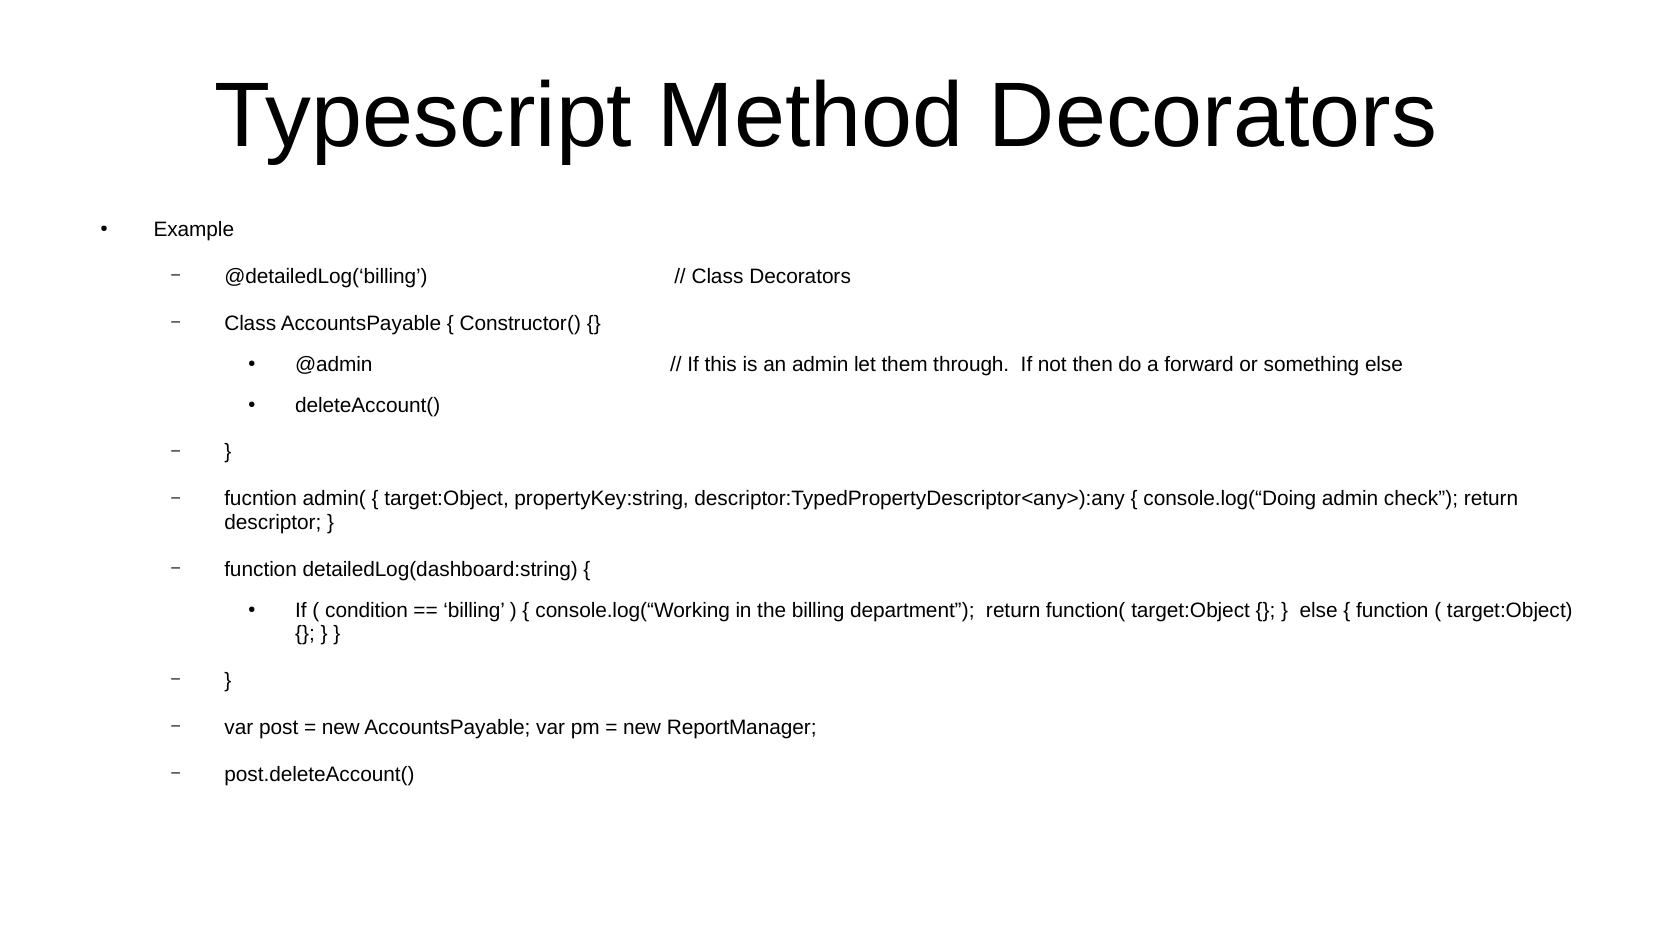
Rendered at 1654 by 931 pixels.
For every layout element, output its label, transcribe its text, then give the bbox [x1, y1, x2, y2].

title Typescript Method Decorators [82, 37, 1571, 193]
list Example @detailedLog(‘billing’) // Class Decorators Class AccountsPayable { Constructor() {} @admin // If this is an admin let them through. If not then do a forward or something else deleteAccount() } fucntion admin( { target:Object, propertyKey:string, descriptor:TypedPropertyDescriptor<any>):any { console.log(“Doing admin check”); return descriptor; } function detailedLog(dashboard:string) { If ( condition == ‘billing’ ) { console.log(“Working in the billing department”); return function( target:Object {}; } else { function ( target:Object) {}; } } } var post = new AccountsPayable; var pm = new ReportManager; post.deleteAccount() [82, 217, 1576, 901]
